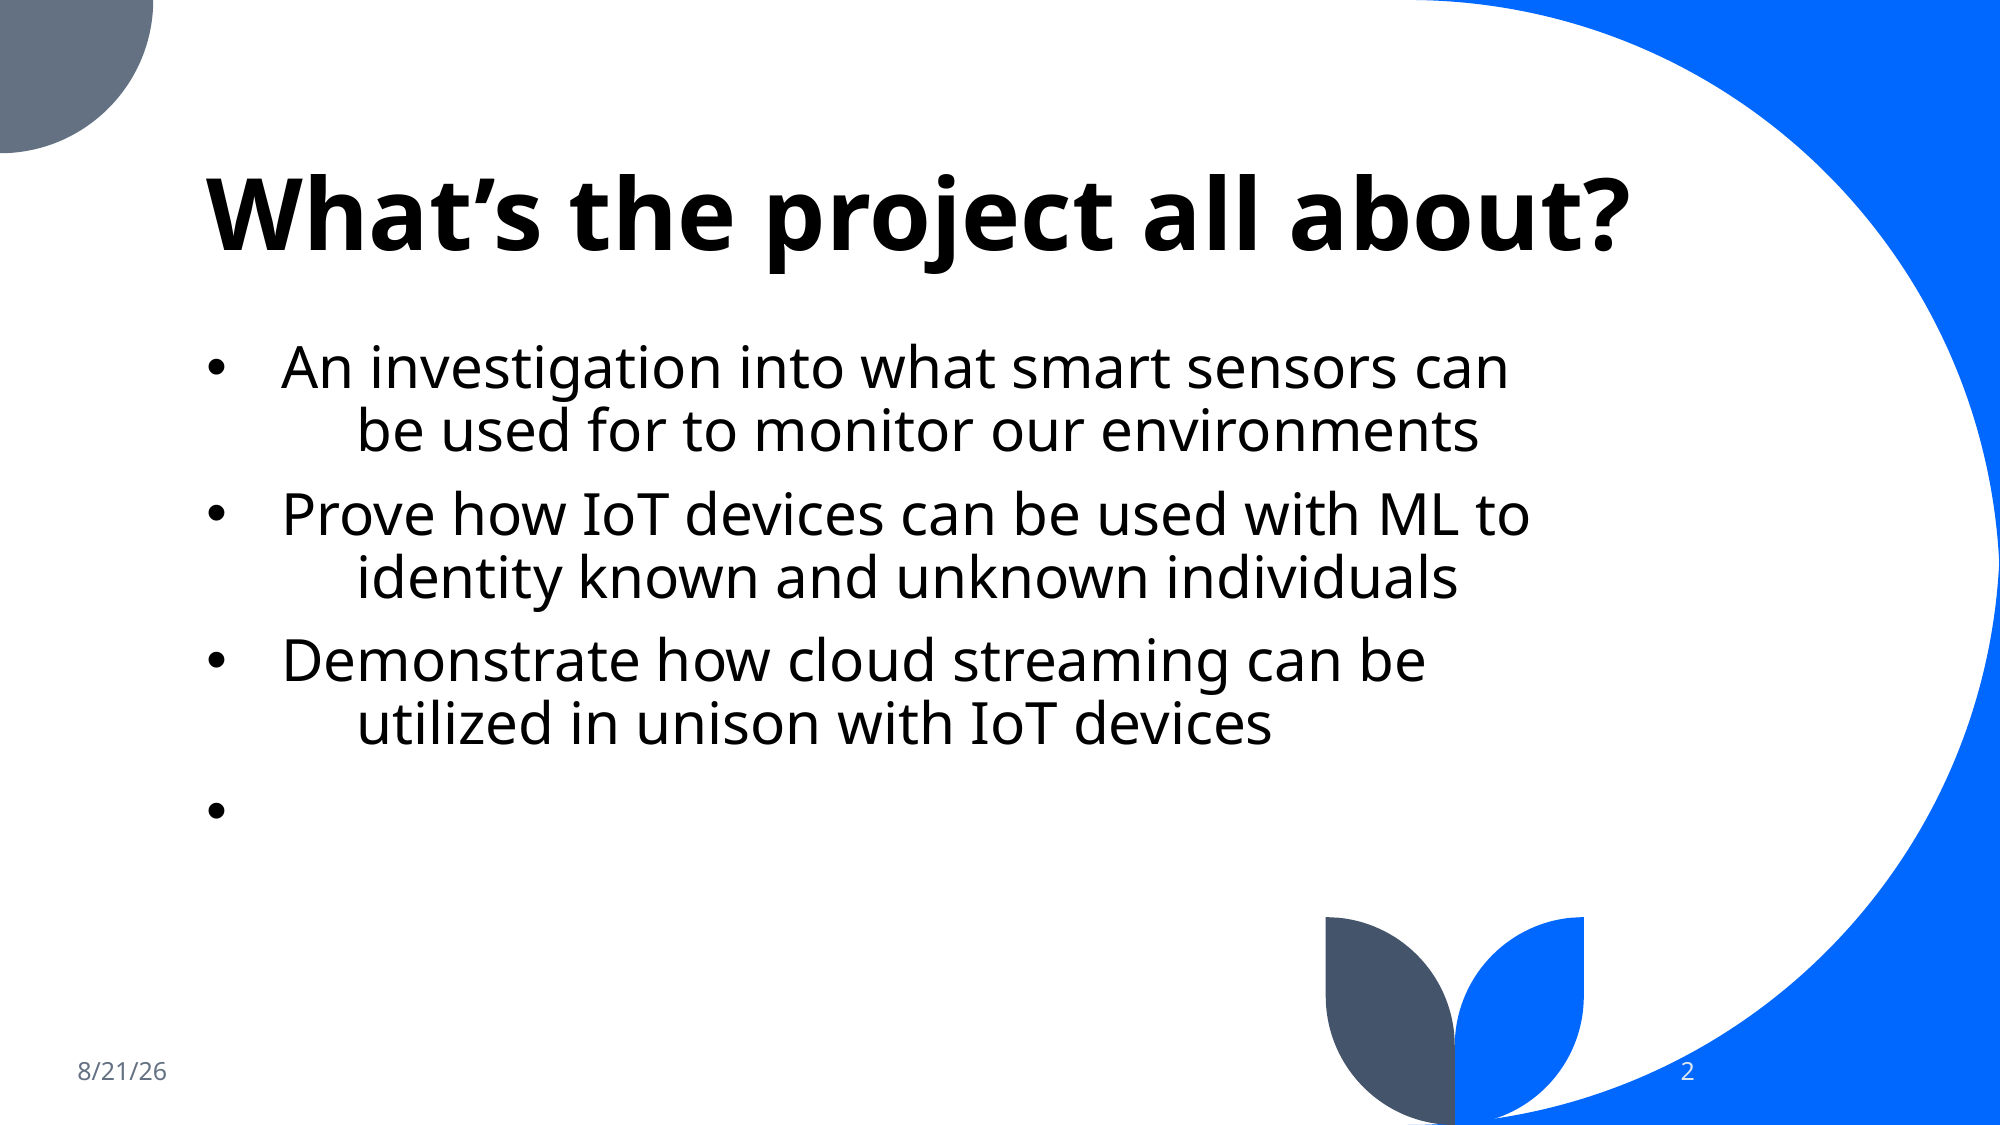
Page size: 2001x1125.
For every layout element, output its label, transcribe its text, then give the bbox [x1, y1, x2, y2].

list An investigation into what smart sensors can be used for to monitor our environments Prove how IoT devices can be used with ML to identity known and unknown individuals Demonstrate how cloud streaming can be utilized in unison with IoT devices [191, 330, 1602, 913]
text_box 5/24/2023 [62, 1042, 513, 1103]
title What’s the project all about? [191, 62, 1796, 280]
text_box [1665, 1042, 1938, 1103]
